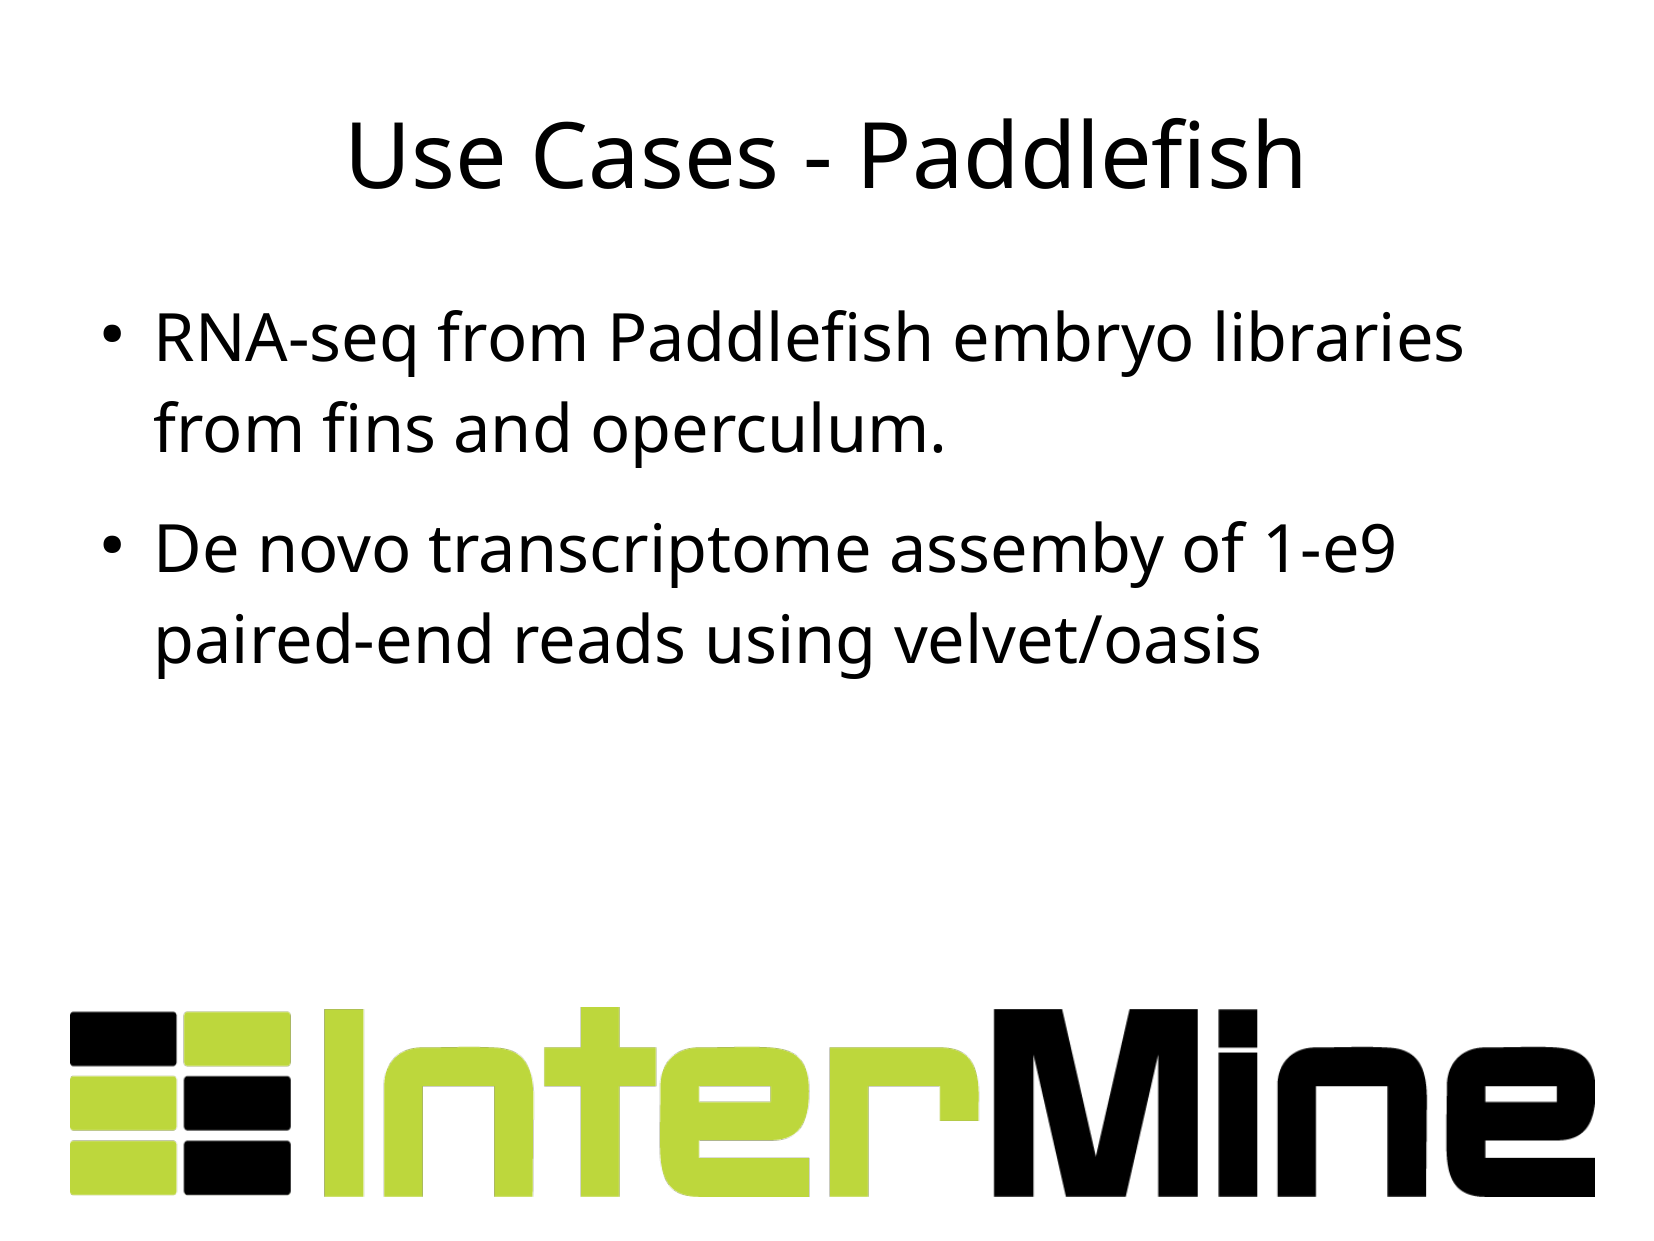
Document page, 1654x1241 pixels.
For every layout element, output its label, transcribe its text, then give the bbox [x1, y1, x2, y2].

list RNA-seq from Paddlefish embryo libraries from fins and operculum. De novo transcriptome assemby of 1-e9 paired-end reads using velvet/oasis [82, 290, 1538, 1010]
picture [70, 1007, 1595, 1197]
title Use Cases - Paddlefish [82, 49, 1571, 257]
